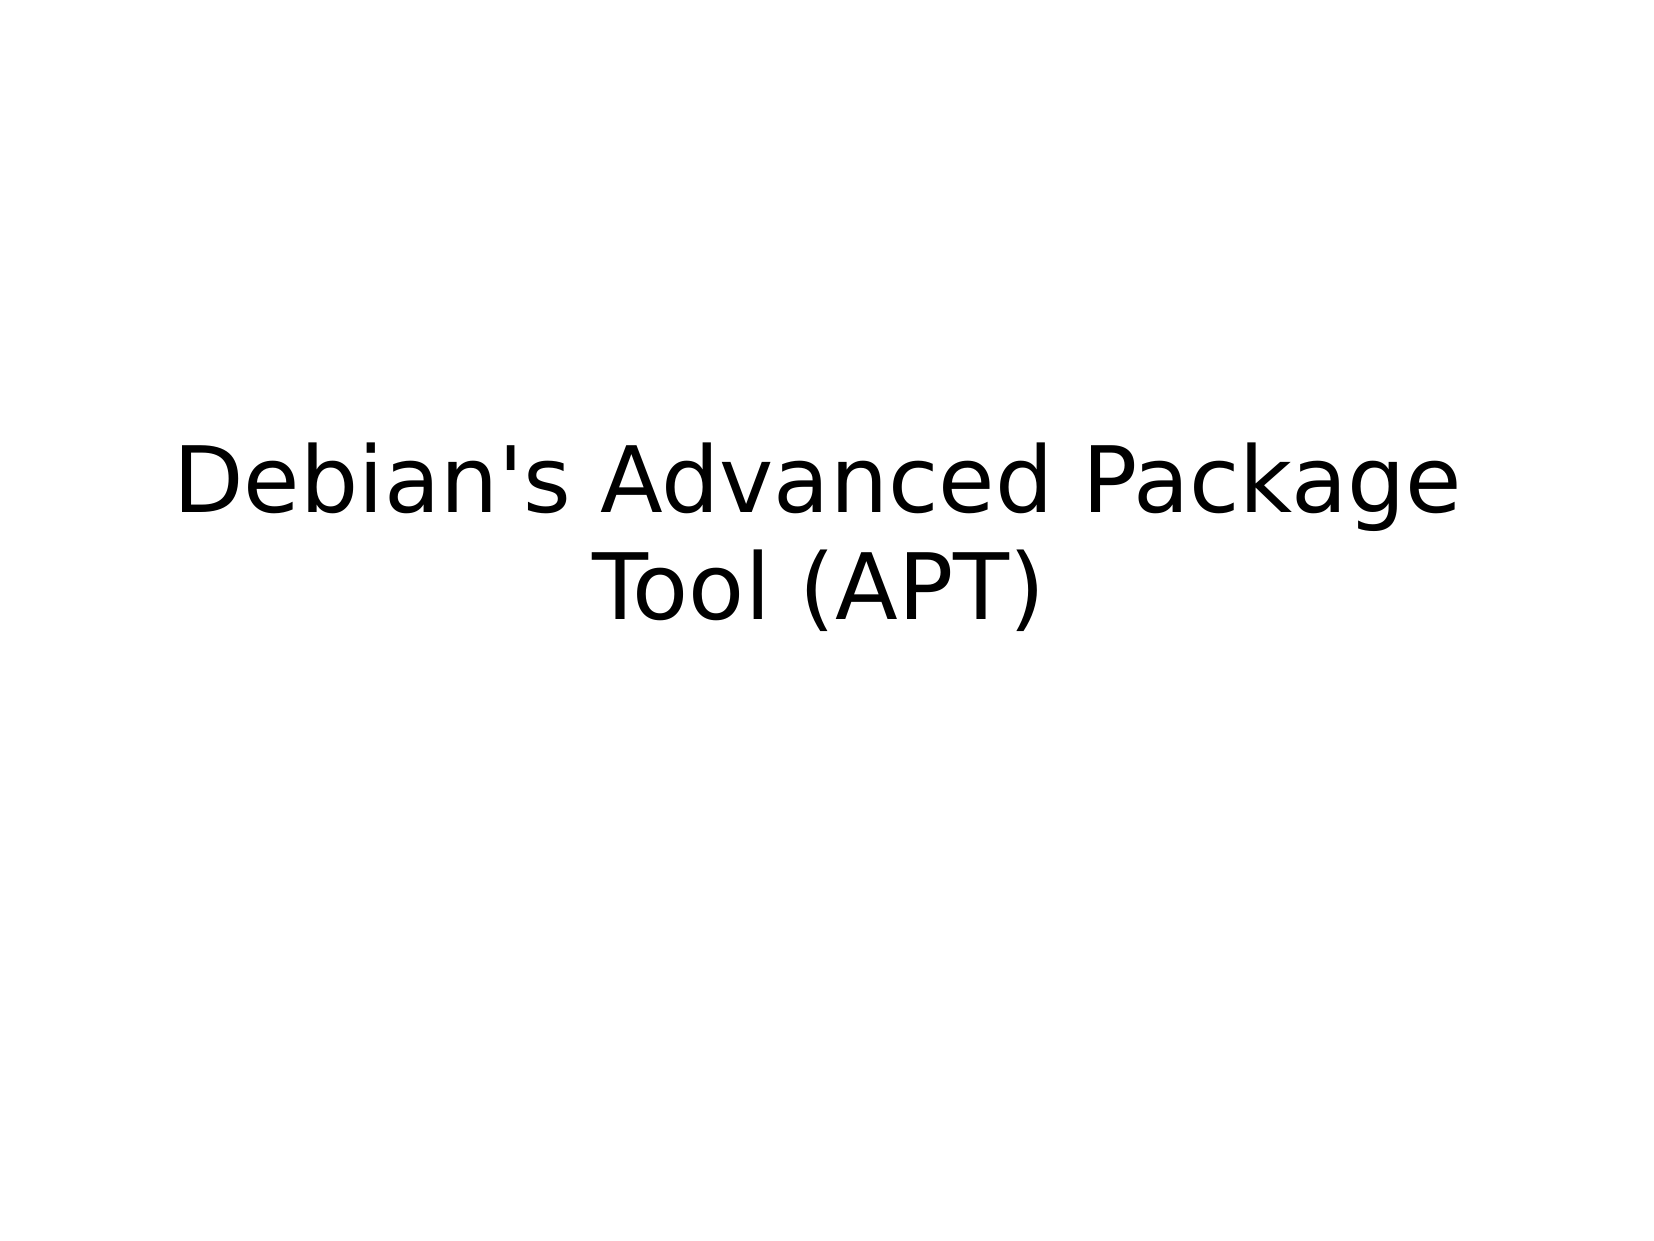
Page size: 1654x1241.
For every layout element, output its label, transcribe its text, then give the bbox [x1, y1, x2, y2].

title Debian's Advanced Package Tool (APT) [75, 426, 1563, 641]
